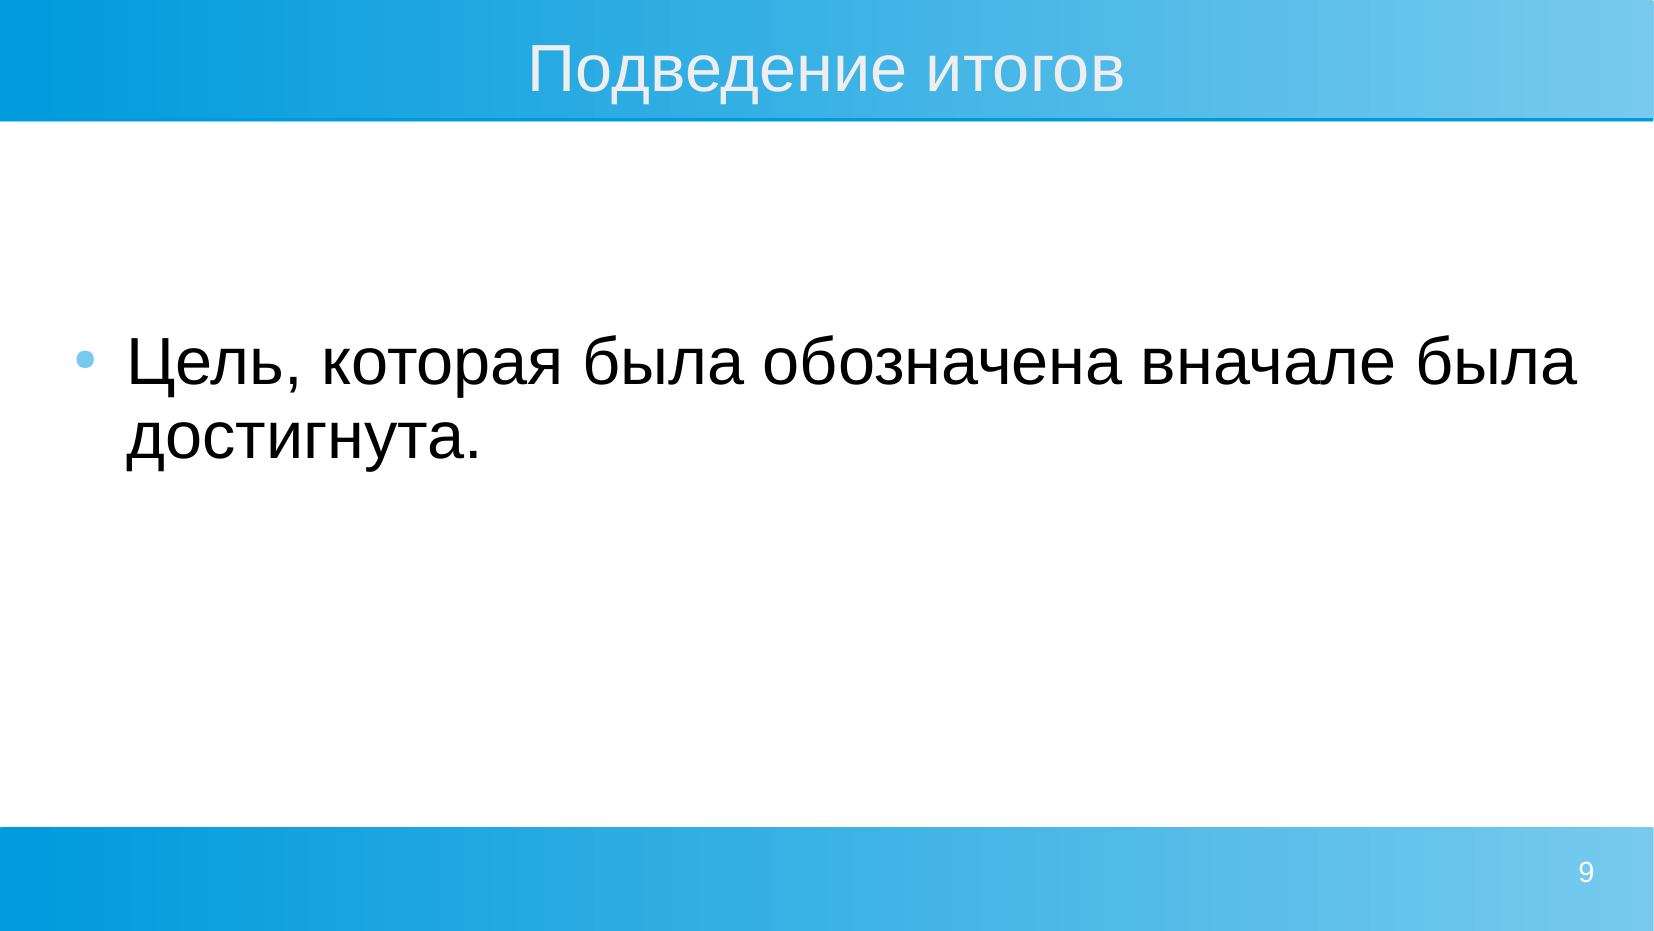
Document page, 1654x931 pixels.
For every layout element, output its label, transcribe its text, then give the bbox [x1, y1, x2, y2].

list Цель, которая была обозначена вначале была достигнута. [55, 124, 1592, 775]
title Подведение итогов [59, 29, 1595, 108]
